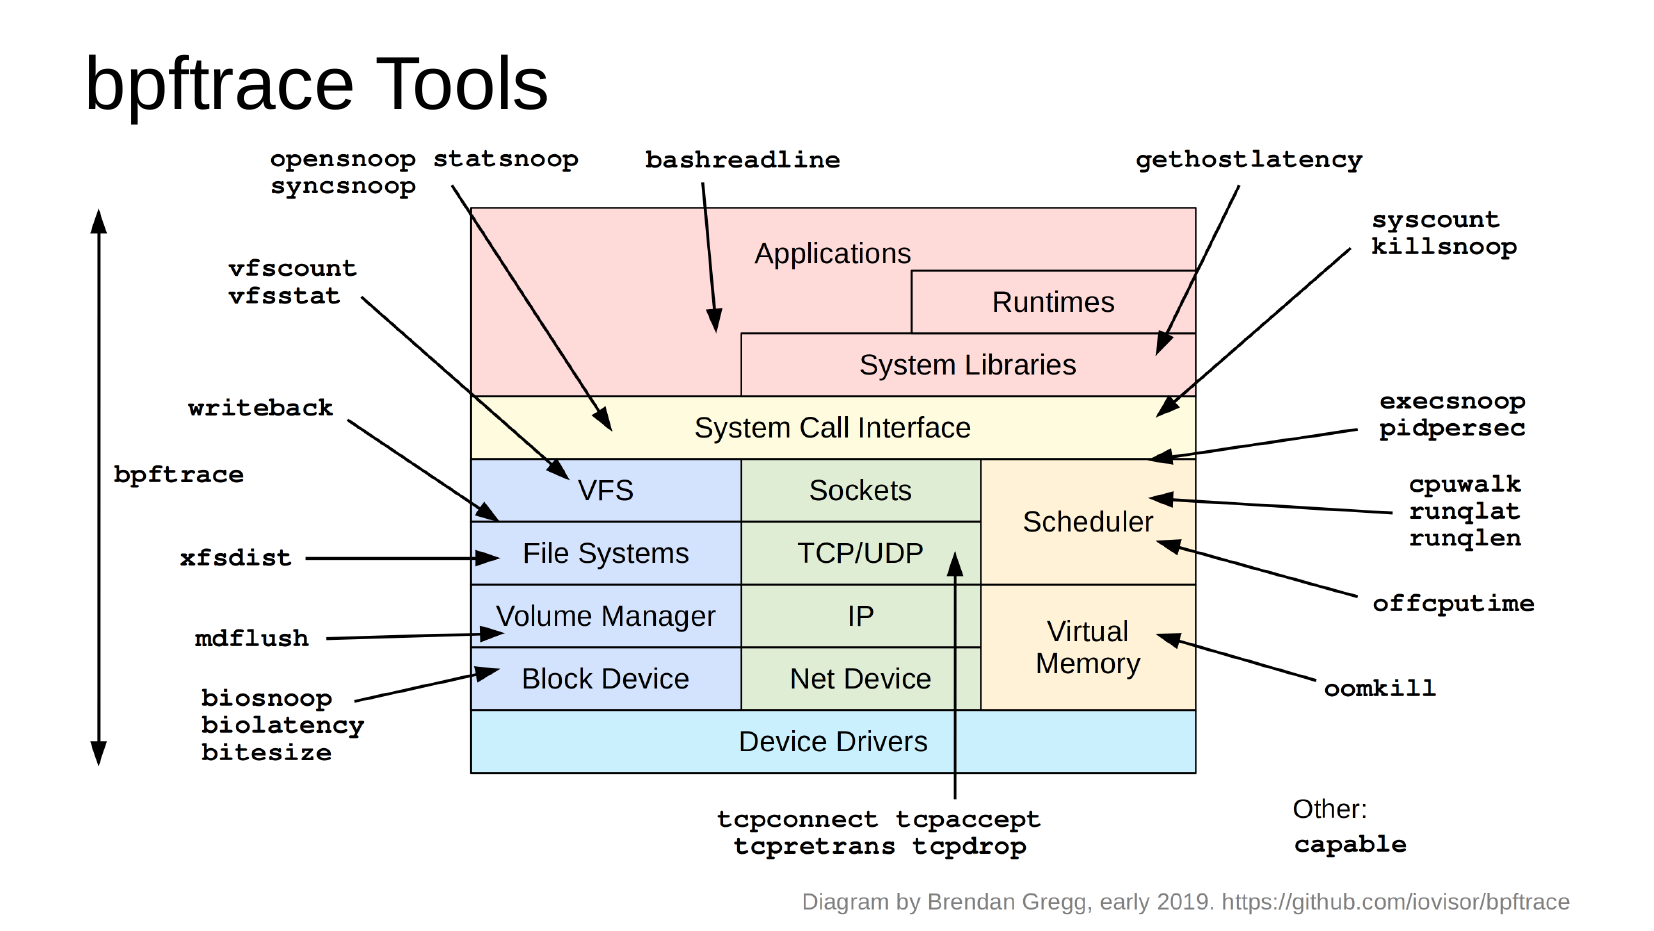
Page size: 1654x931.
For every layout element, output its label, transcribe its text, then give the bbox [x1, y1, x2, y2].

picture [61, 59, 1597, 931]
title bpftrace Tools [65, 20, 1554, 139]
